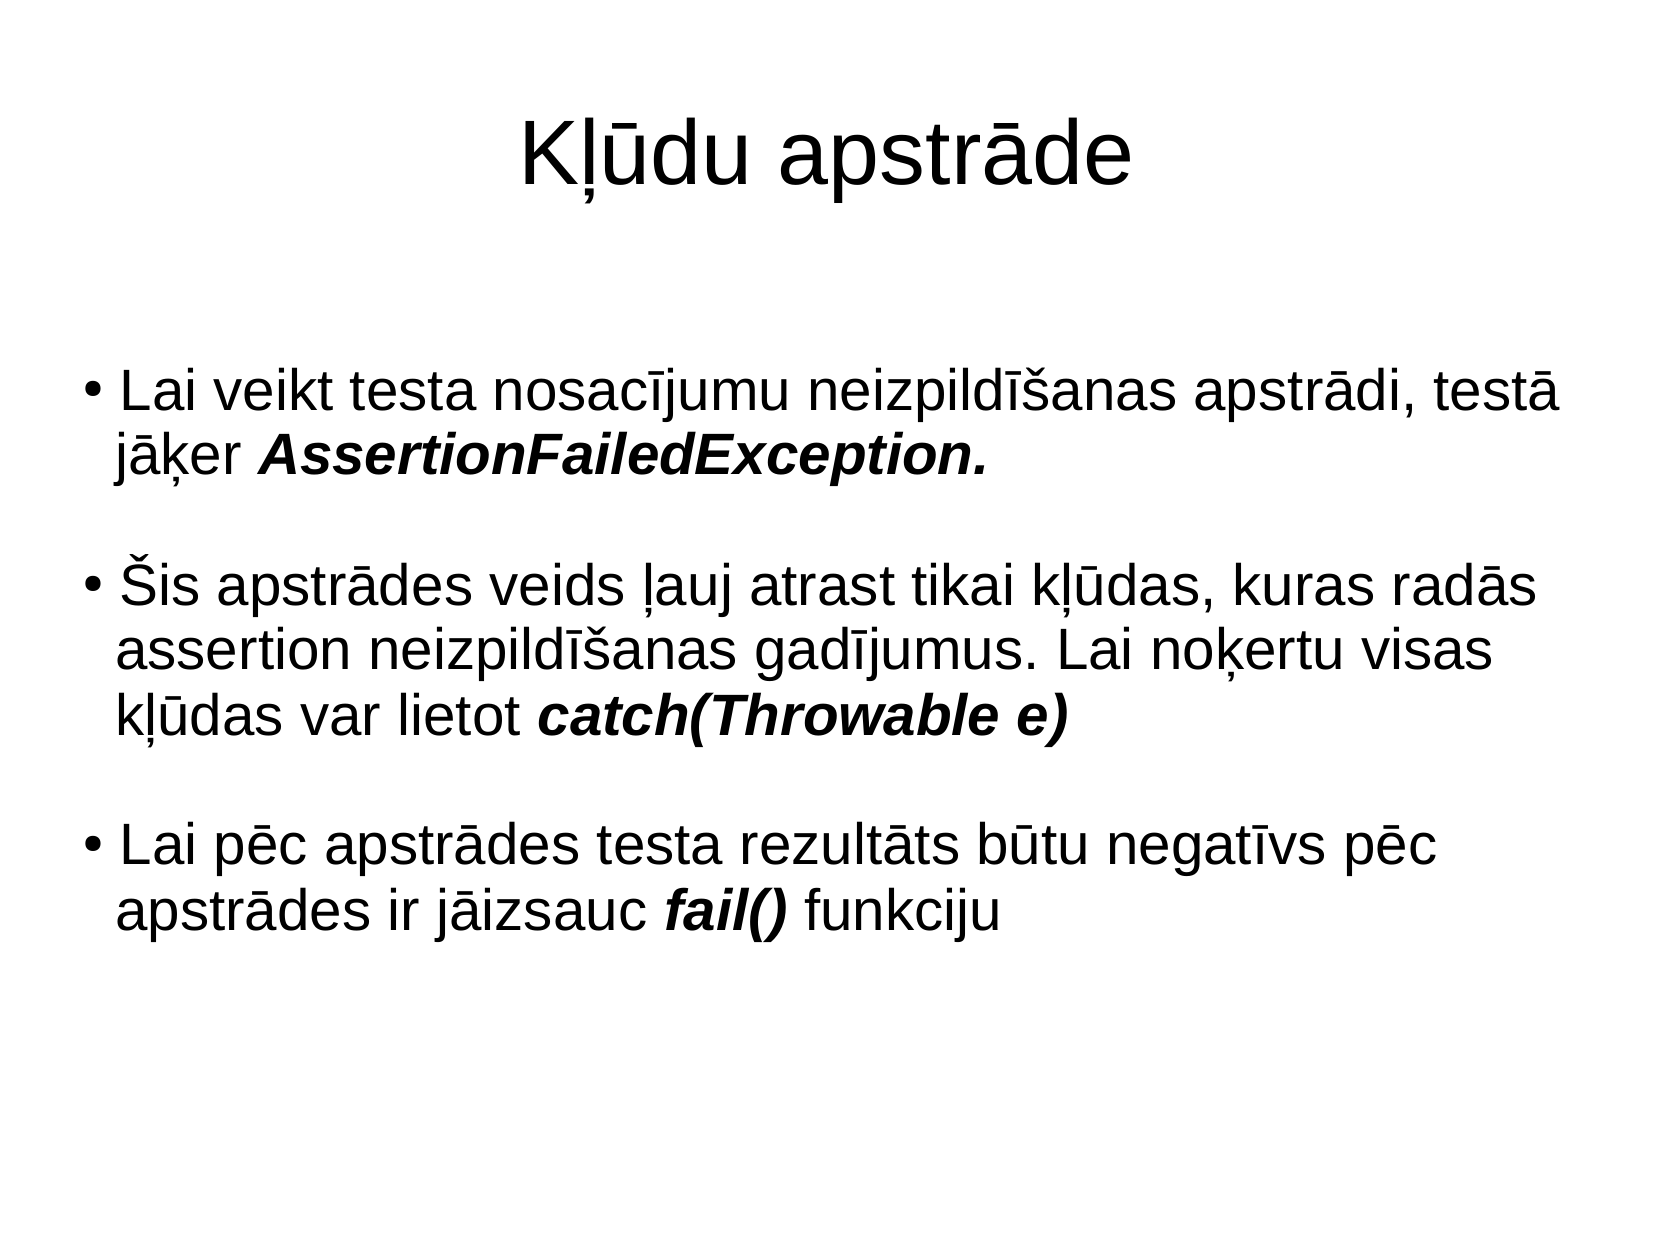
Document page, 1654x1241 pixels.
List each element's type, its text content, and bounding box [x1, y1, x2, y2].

title Kļūdu apstrāde [82, 49, 1571, 257]
subtitle Lai veikt testa nosacījumu neizpildīšanas apstrādi, testā jāķer AssertionFailedException. Šis apstrādes veids ļauj atrast tikai kļūdas, kuras radās assertion neizpildīšanas gadījumus. Lai noķertu visas kļūdas var lietot catch(Throwable e) Lai pēc apstrādes testa rezultāts būtu negatīvs pēc apstrādes ir jāizsauc fail() funkciju [82, 290, 1595, 1010]
